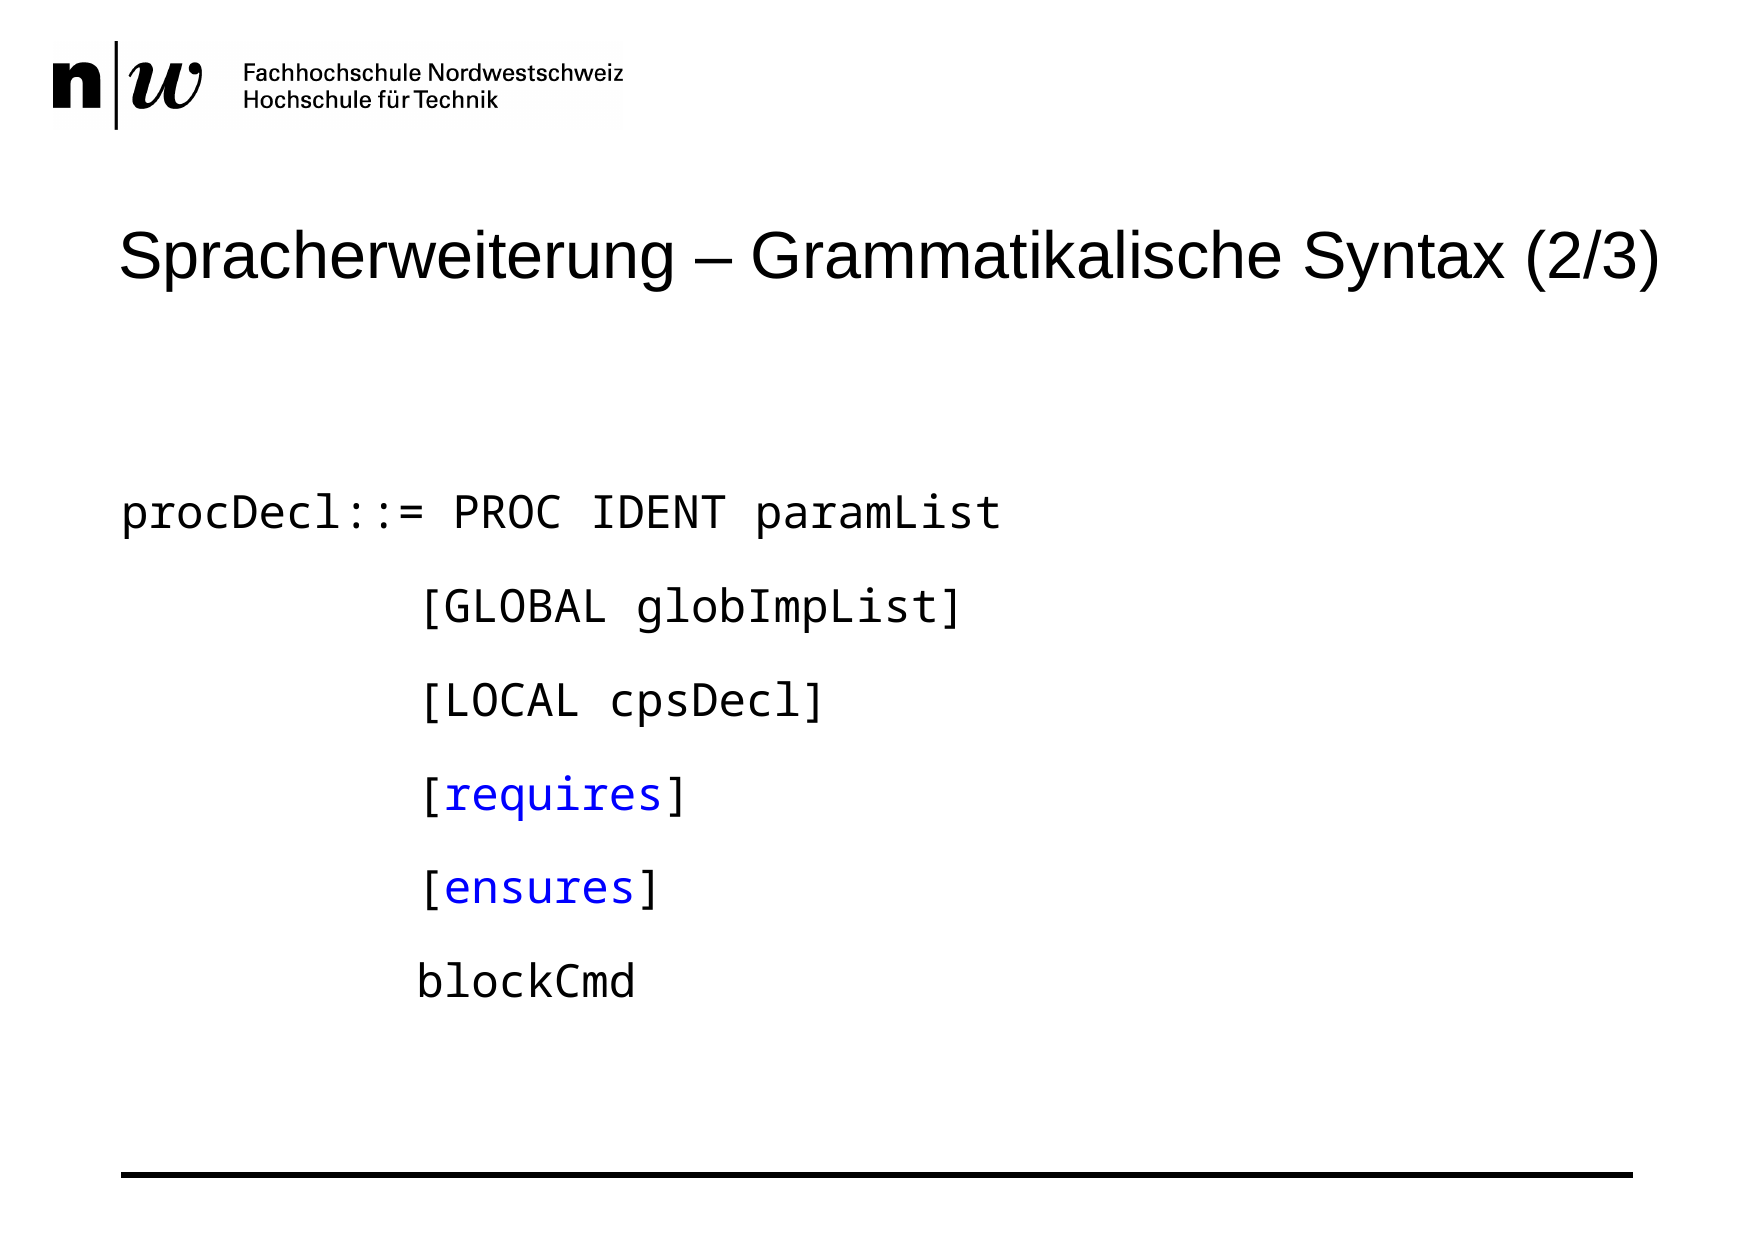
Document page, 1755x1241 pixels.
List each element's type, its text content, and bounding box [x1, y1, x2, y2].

text_box procDecl ::= PROC IDENT paramList [GLOBAL globImpList] [LOCAL cpsDecl] [requires] [ensures] blockCmd [70, 441, 1713, 1005]
picture [53, 41, 623, 130]
text_box Spracherweiterung – Grammatikalische Syntax (2/3) [118, 212, 1713, 296]
